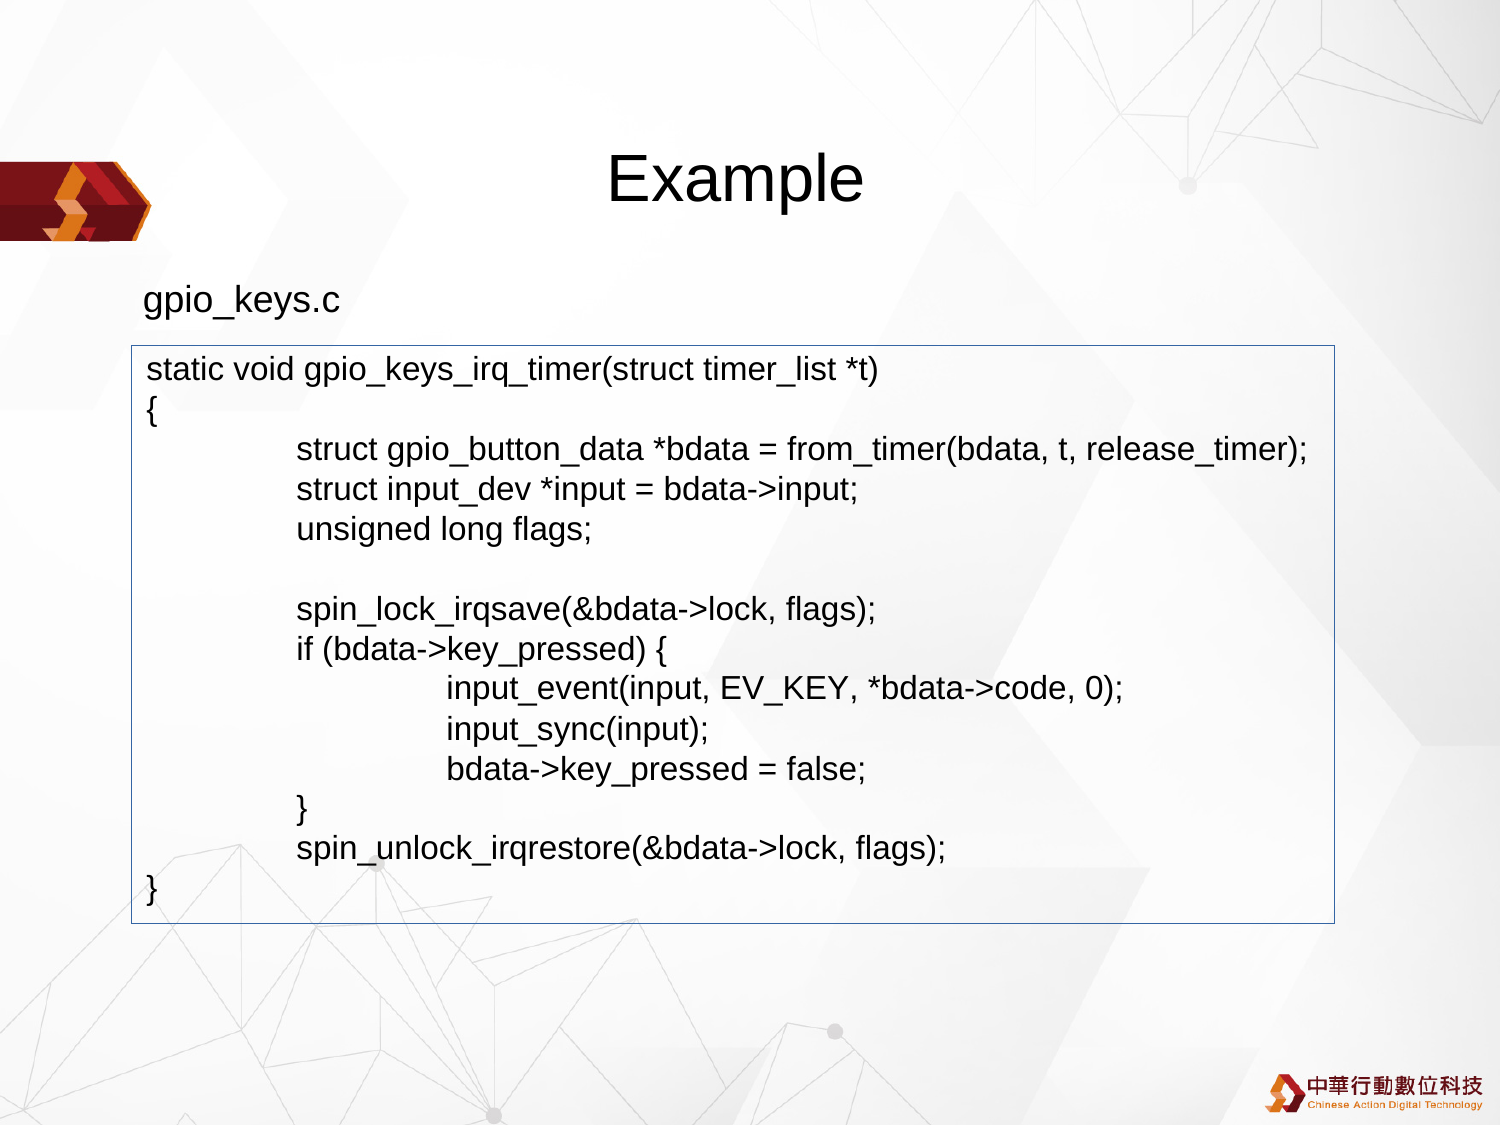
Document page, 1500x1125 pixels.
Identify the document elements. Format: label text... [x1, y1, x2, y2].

title Example [107, 101, 1367, 255]
text_box gpio_keys.c [128, 267, 414, 343]
picture [0, 0, 1500, 1125]
text_box static void gpio_keys_irq_timer(struct timer_list *t) { struct gpio_button_data *bdata = from_timer(bdata, t, release_timer); struct input_dev *input = bdata->input; unsigned long flags; spin_lock_irqsave(&bdata->lock, flags); if (bdata->key_pressed) { input_event(input, EV_KEY, *bdata->code, 0); input_sync(input); bdata->key_pressed = false; } spin_unlock_irqrestore(&bdata->lock, flags); } [131, 340, 1451, 985]
text_box static void gpio_keys_irq_timer(struct timer_list *t) { struct gpio_button_data *bdata = from_timer(bdata, t, release_timer); struct input_dev *input = bdata->input; unsigned long flags; spin_lock_irqsave(&bdata->lock, flags); if (bdata->key_pressed) { input_event(input, EV_KEY, *bdata->code, 0); input_sync(input); bdata->key_pressed = false; } spin_unlock_irqrestore(&bdata->lock, flags); } [132, 346, 1334, 923]
